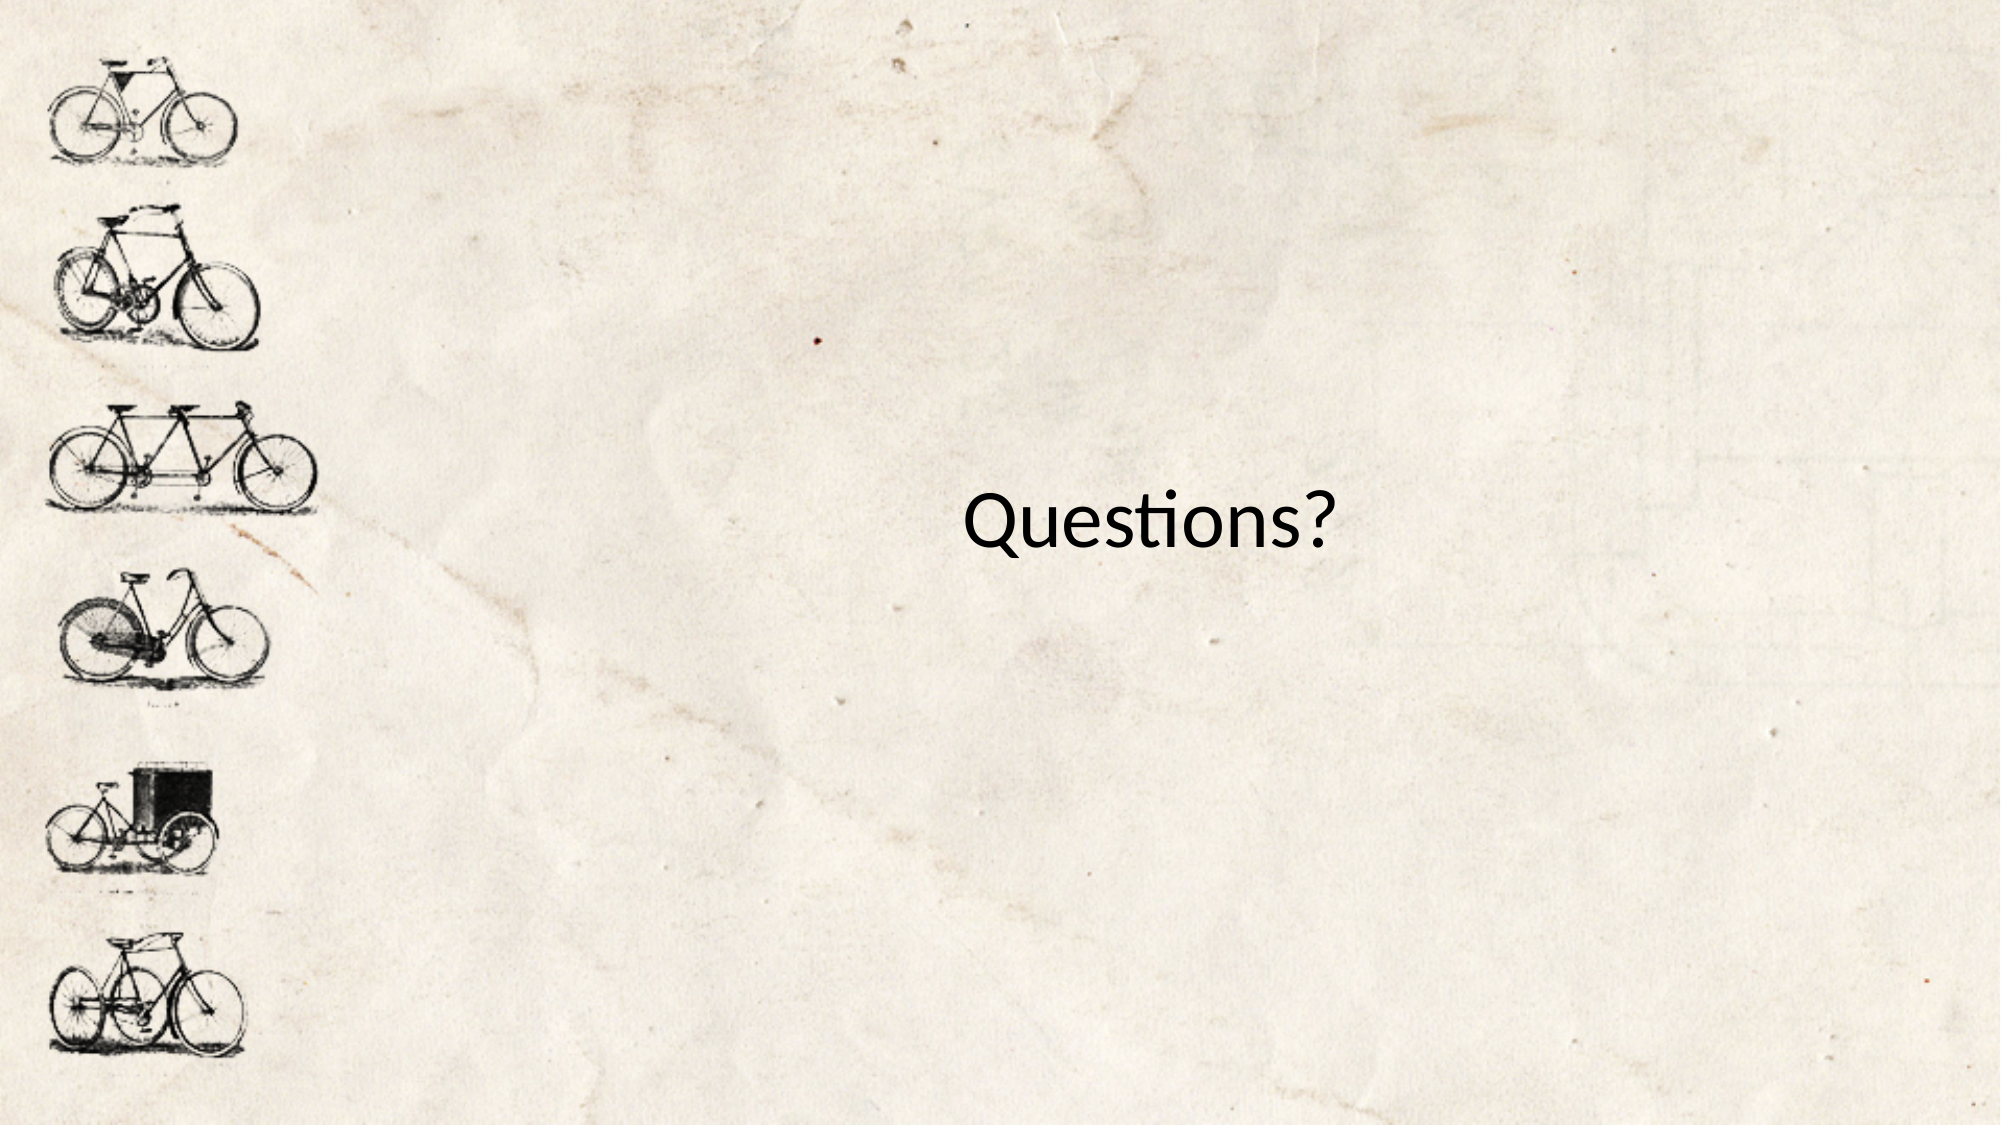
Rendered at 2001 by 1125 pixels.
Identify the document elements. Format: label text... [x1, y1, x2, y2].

list Questions? [358, 126, 1944, 1037]
